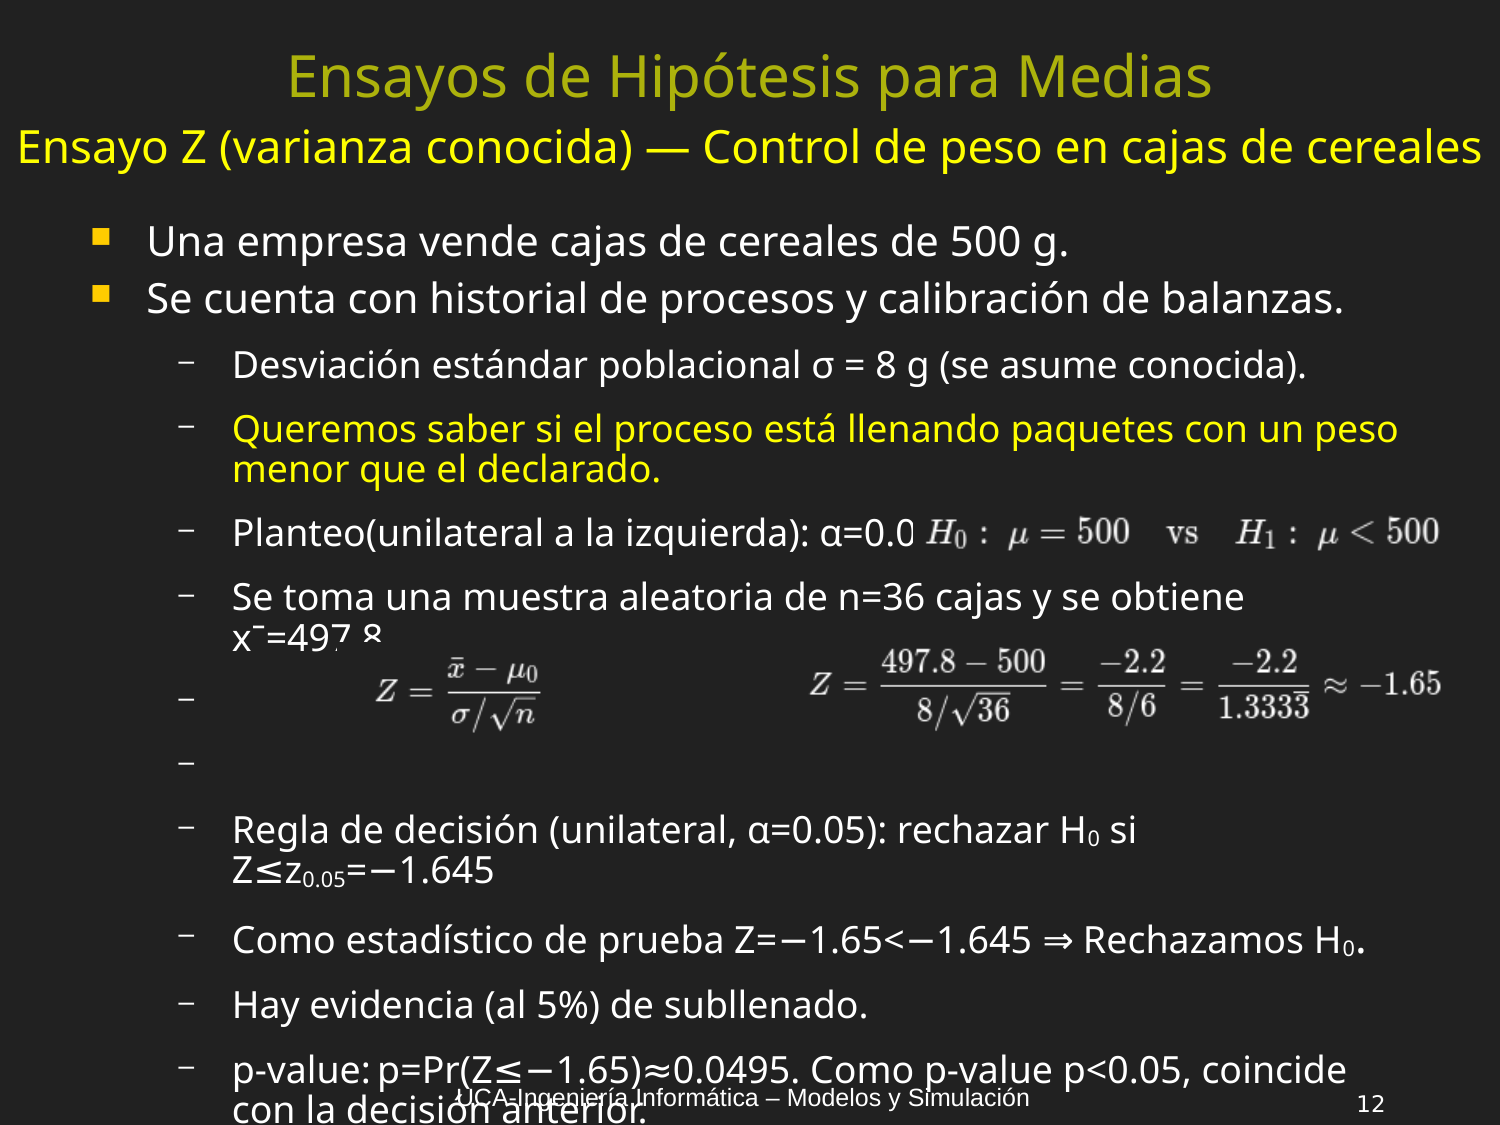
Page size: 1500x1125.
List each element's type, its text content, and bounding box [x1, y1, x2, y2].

list Una empresa vende cajas de cereales de 500 g. Se cuenta con historial de procesos y calibración de balanzas. Desviación estándar poblacional σ = 8 g (se asume conocida). Queremos saber si el proceso está llenando paquetes con un peso menor que el declarado. Planteo(unilateral a la izquierda): α=0.05. Se toma una muestra aleatoria de n=36 cajas y se obtiene xˉ=497.8. Regla de decisión (unilateral, α=0.05): rechazar H0 si Z≤z0.05=−1.645 Como estadístico de prueba Z=−1.65<−1.645 ⇒ Rechazamos H0. Hay evidencia (al 5%) de subllenado. p-value: p=Pr⁡(Z≤−1.65)≈0.0495. Como p-value p<0.05, coincide con la decisión anterior. [75, 213, 1426, 1114]
picture [787, 624, 1472, 751]
picture [337, 642, 608, 751]
picture [913, 489, 1467, 573]
title Ensayos de Hipótesis para Medias Ensayo Z (varianza conocida) — Control de peso en cajas de cereales [0, 0, 1500, 214]
